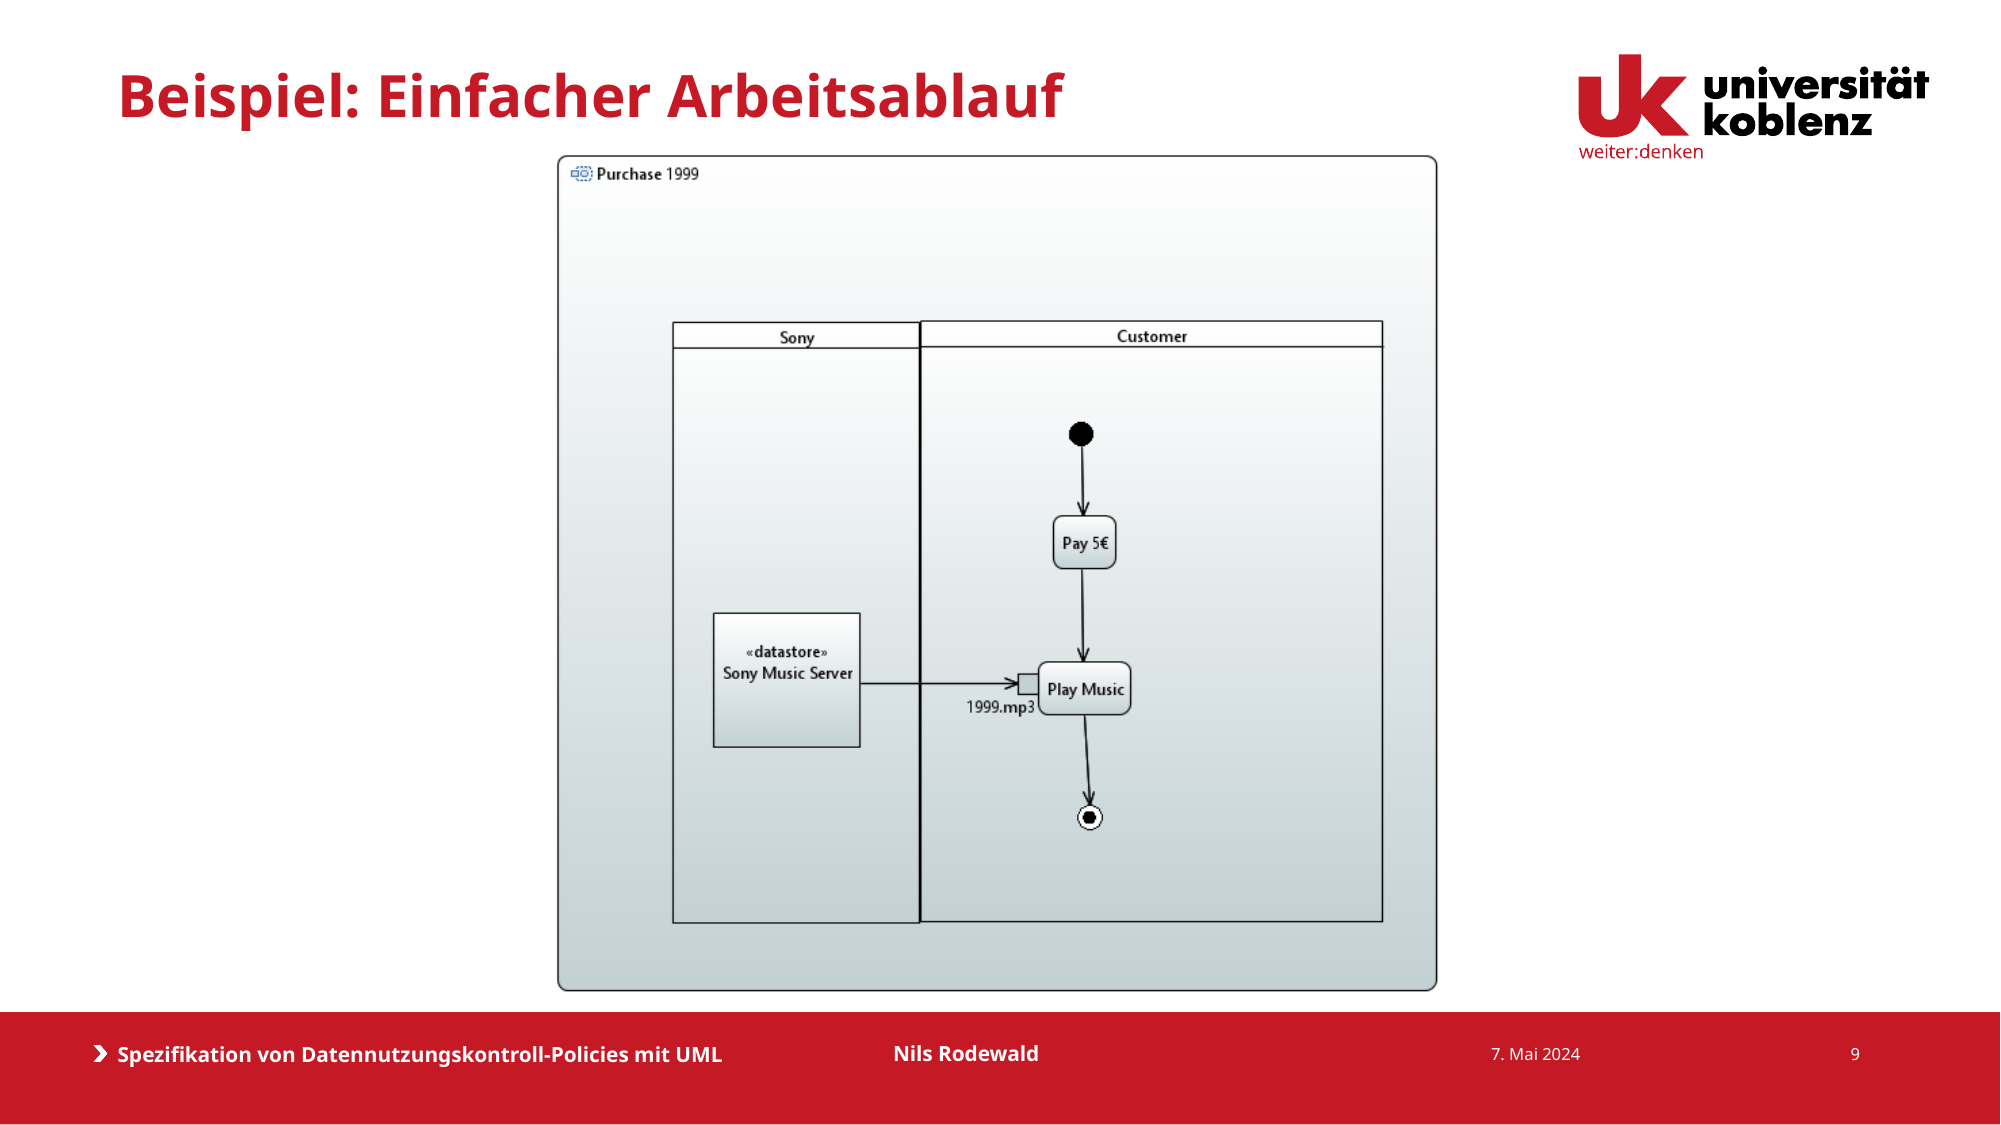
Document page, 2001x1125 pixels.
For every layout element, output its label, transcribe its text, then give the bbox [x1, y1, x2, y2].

title Beispiel: Einfacher Arbeitsablauf [102, 59, 1828, 238]
picture [544, 142, 1451, 1005]
